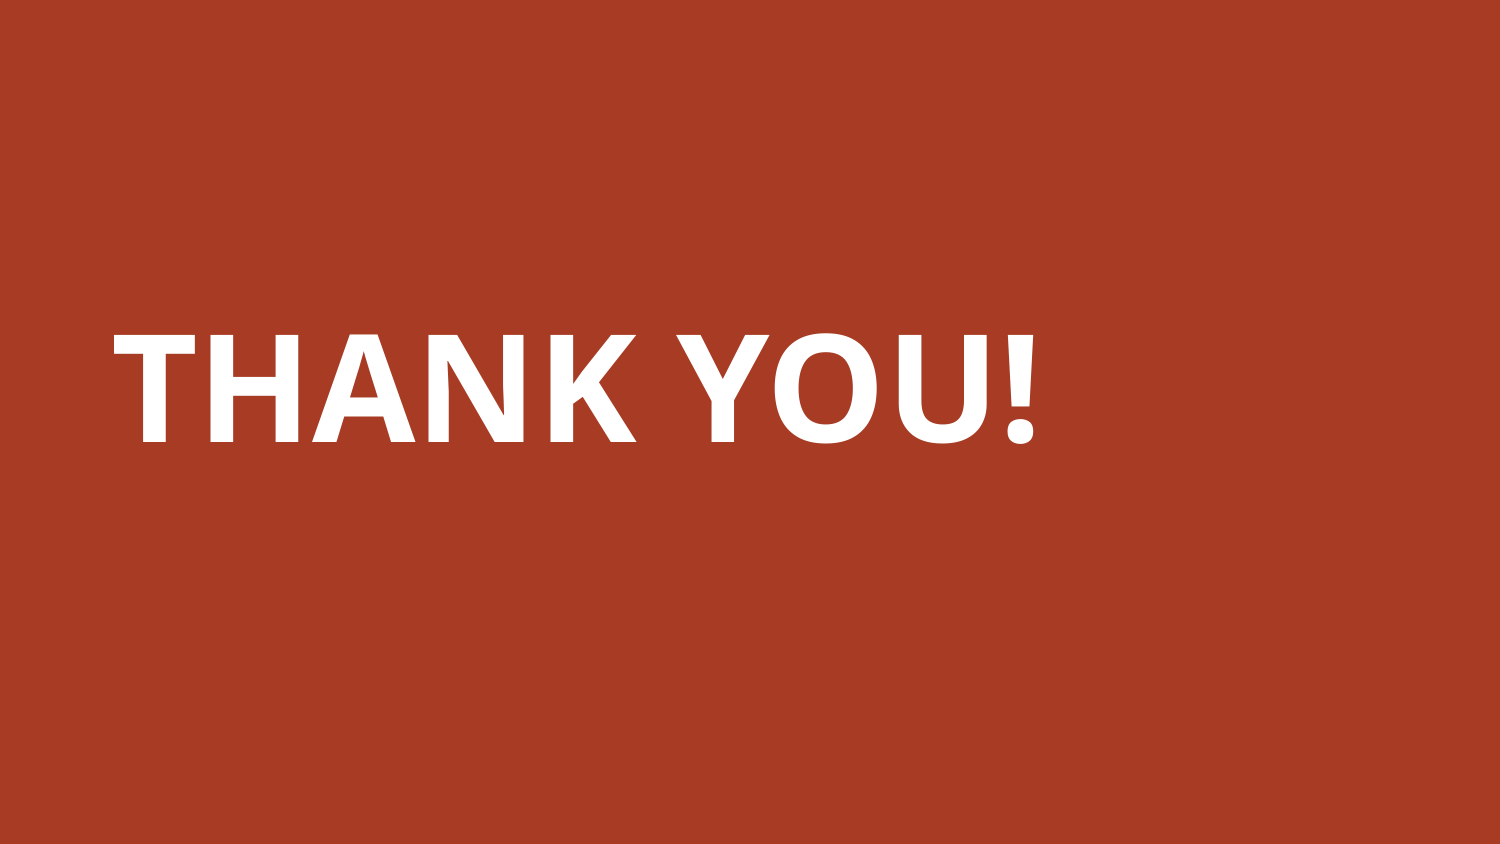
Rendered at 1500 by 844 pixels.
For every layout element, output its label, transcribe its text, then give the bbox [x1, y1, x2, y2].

text_box THANK YOU! [96, 301, 1260, 465]
